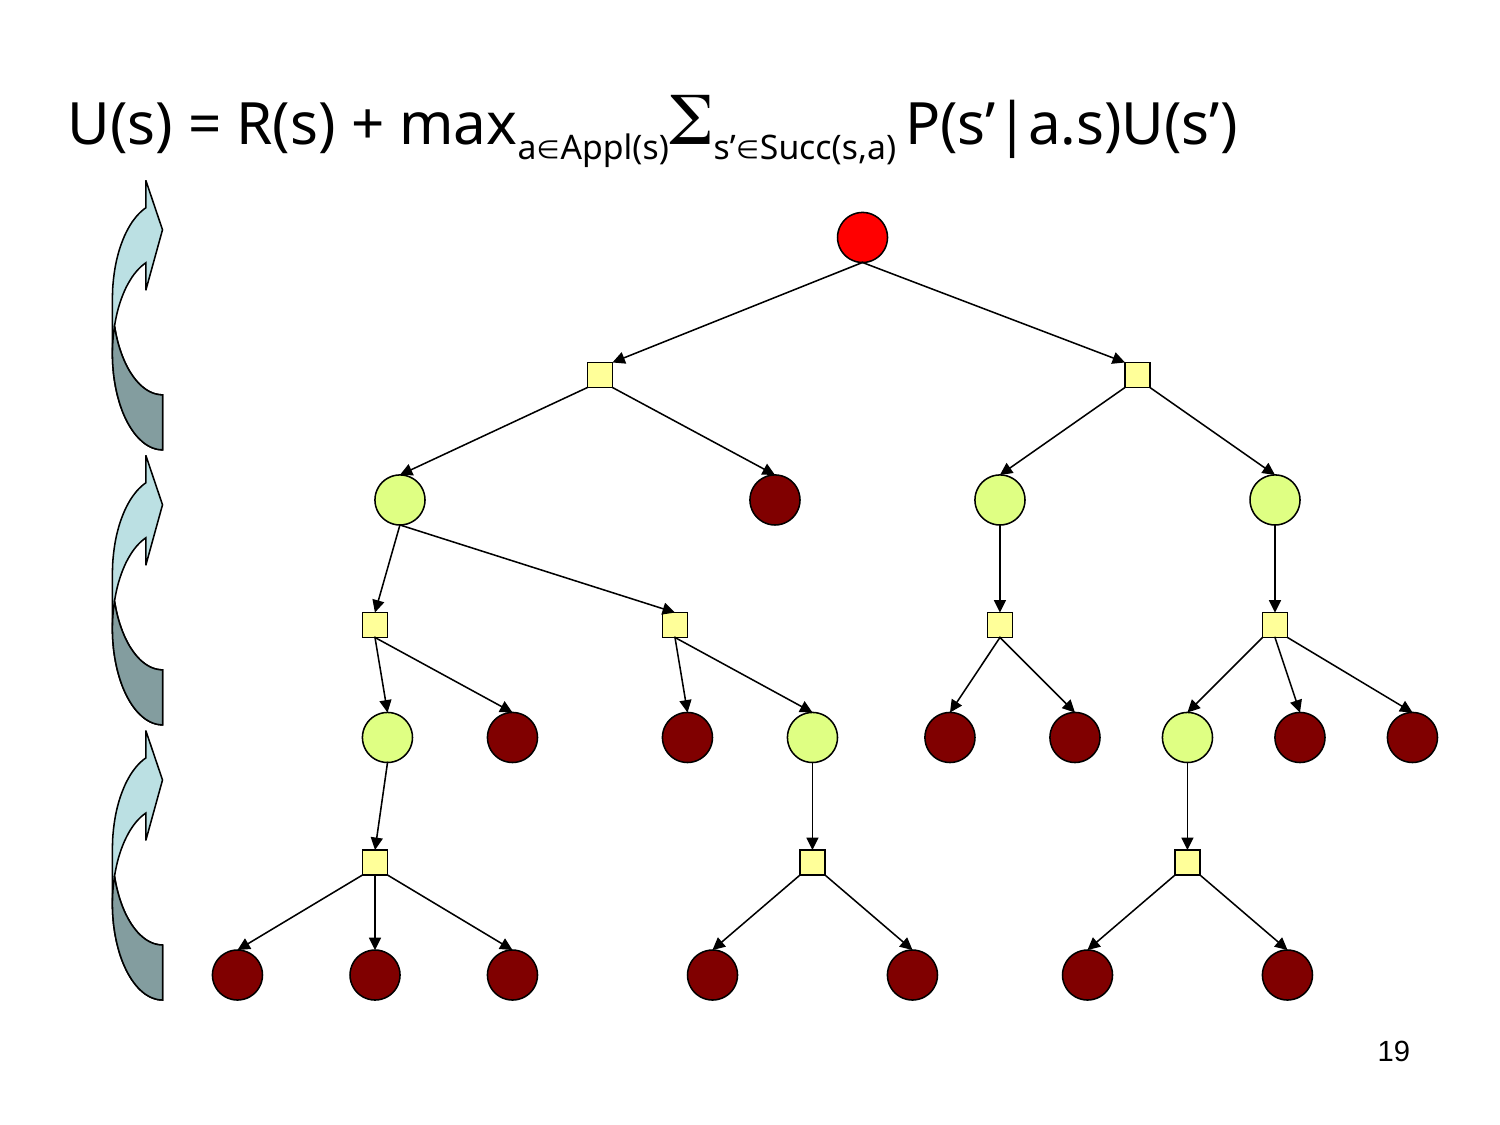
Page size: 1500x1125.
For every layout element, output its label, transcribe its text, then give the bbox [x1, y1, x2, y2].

text_box [362, 712, 413, 763]
text_box [1124, 362, 1150, 388]
text_box [1274, 712, 1326, 763]
text_box [362, 612, 388, 638]
text_box [799, 849, 825, 876]
text_box [487, 950, 538, 1001]
text_box [1062, 950, 1113, 1001]
text_box [1262, 612, 1288, 638]
text_box [487, 712, 538, 763]
text_box [837, 212, 888, 263]
text_box [662, 712, 713, 763]
text_box [1262, 950, 1313, 1001]
text_box [362, 849, 388, 876]
text_box [1162, 712, 1213, 763]
text_box [749, 474, 801, 526]
text_box [1049, 712, 1101, 763]
text_box U(s) = R(s) + maxaAppl(s)s’Succ(s,a) P(s’|a.s)U(s’) [37, 62, 1413, 200]
text_box [887, 950, 938, 1001]
text_box [212, 950, 263, 1001]
text_box [687, 950, 738, 1001]
text_box [112, 730, 163, 1000]
text_box [587, 362, 613, 388]
text_box [787, 712, 838, 763]
text_box [1387, 712, 1438, 763]
text_box [112, 180, 163, 450]
text_box [987, 612, 1013, 638]
text_box [374, 474, 426, 525]
text_box [662, 612, 688, 638]
text_box [924, 712, 976, 763]
text_box [112, 455, 163, 725]
text_box [1174, 849, 1200, 876]
text_box [350, 950, 401, 1001]
text_box [1250, 474, 1301, 525]
text_box [974, 474, 1026, 525]
text_box <number> [1074, 1024, 1426, 1103]
